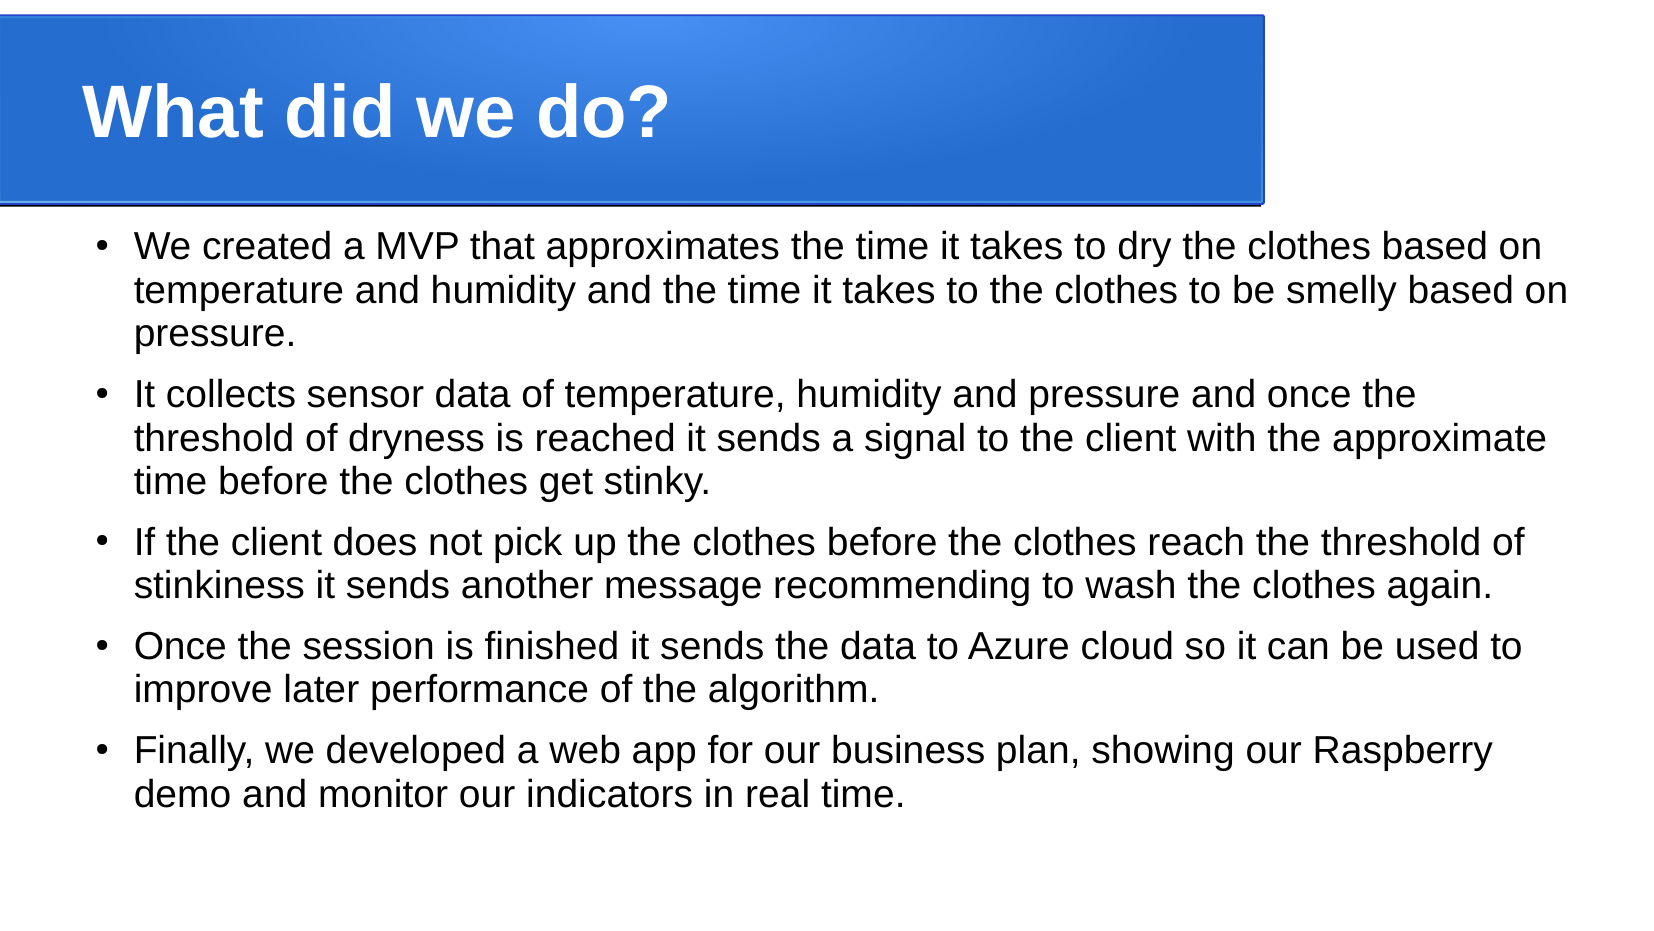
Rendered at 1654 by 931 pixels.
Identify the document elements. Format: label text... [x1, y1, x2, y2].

title What did we do? [82, 35, 1235, 189]
list We created a MVP that approximates the time it takes to dry the clothes based on temperature and humidity and the time it takes to the clothes to be smelly based on pressure. It collects sensor data of temperature, humidity and pressure and once the threshold of dryness is reached it sends a signal to the client with the approximate time before the clothes get stinky. If the client does not pick up the clothes before the clothes reach the threshold of stinkiness it sends another message recommending to wash the clothes again. Once the session is finished it sends the data to Azure cloud so it can be used to improve later performance of the algorithm. Finally, we developed a web app for our business plan, showing our Raspberry demo and monitor our indicators in real time. [82, 224, 1571, 856]
